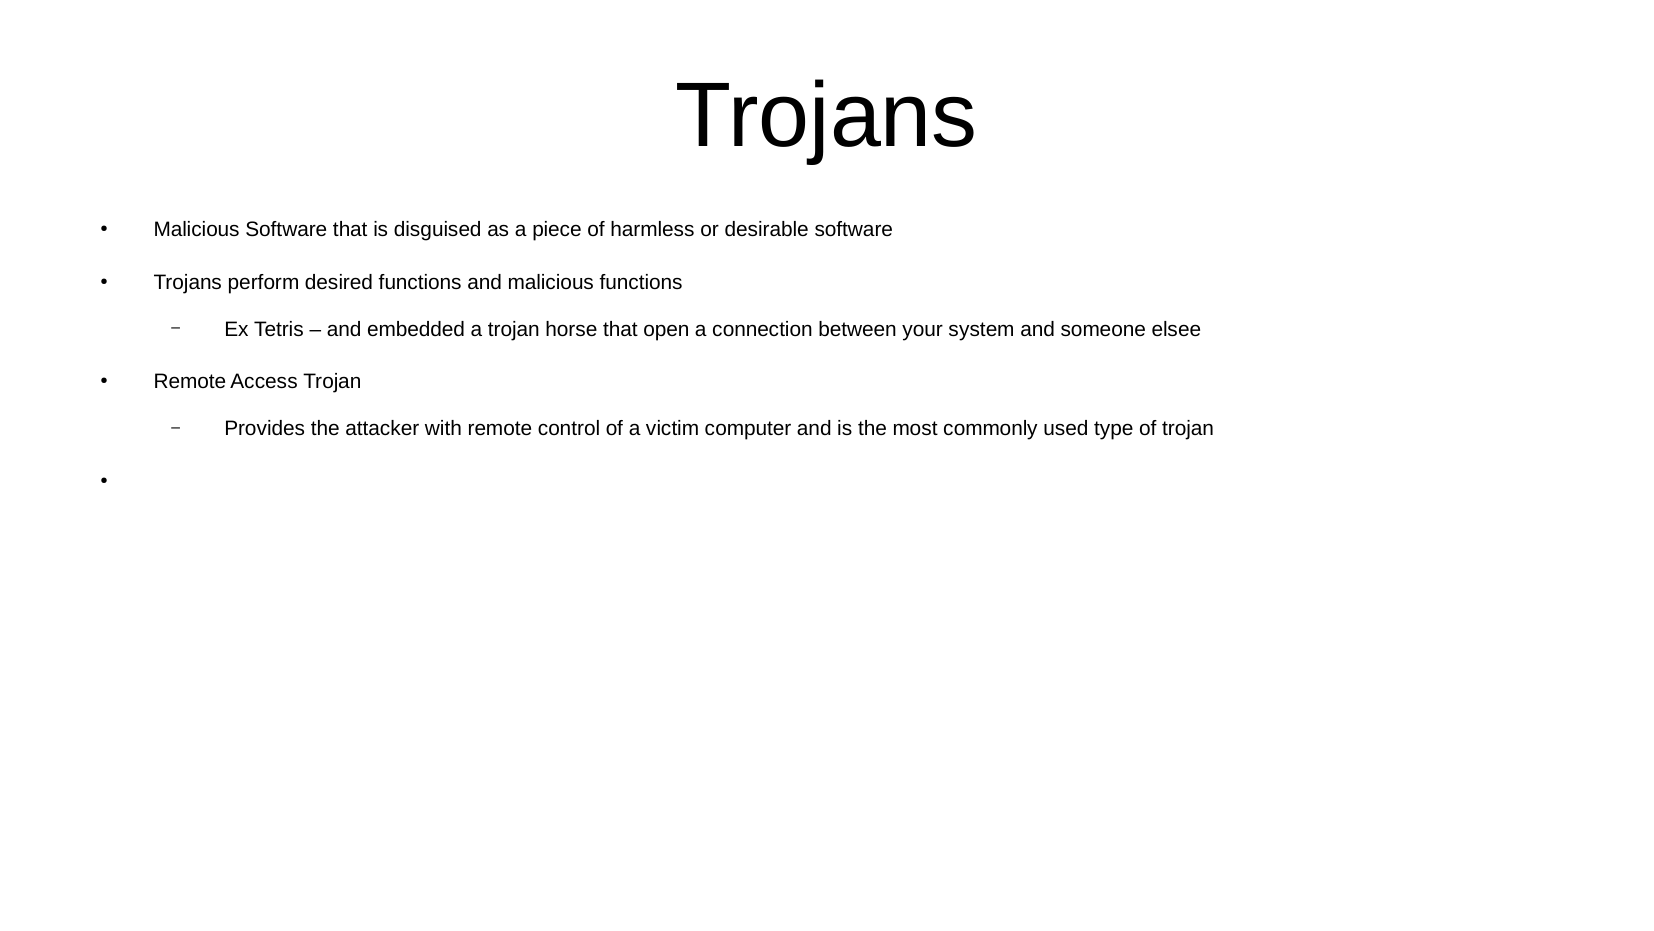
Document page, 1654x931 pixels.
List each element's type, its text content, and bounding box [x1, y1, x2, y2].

title Trojans [82, 37, 1571, 193]
list Malicious Software that is disguised as a piece of harmless or desirable software Trojans perform desired functions and malicious functions Ex Tetris – and embedded a trojan horse that open a connection between your system and someone elsee Remote Access Trojan Provides the attacker with remote control of a victim computer and is the most commonly used type of trojan [82, 217, 1636, 916]
